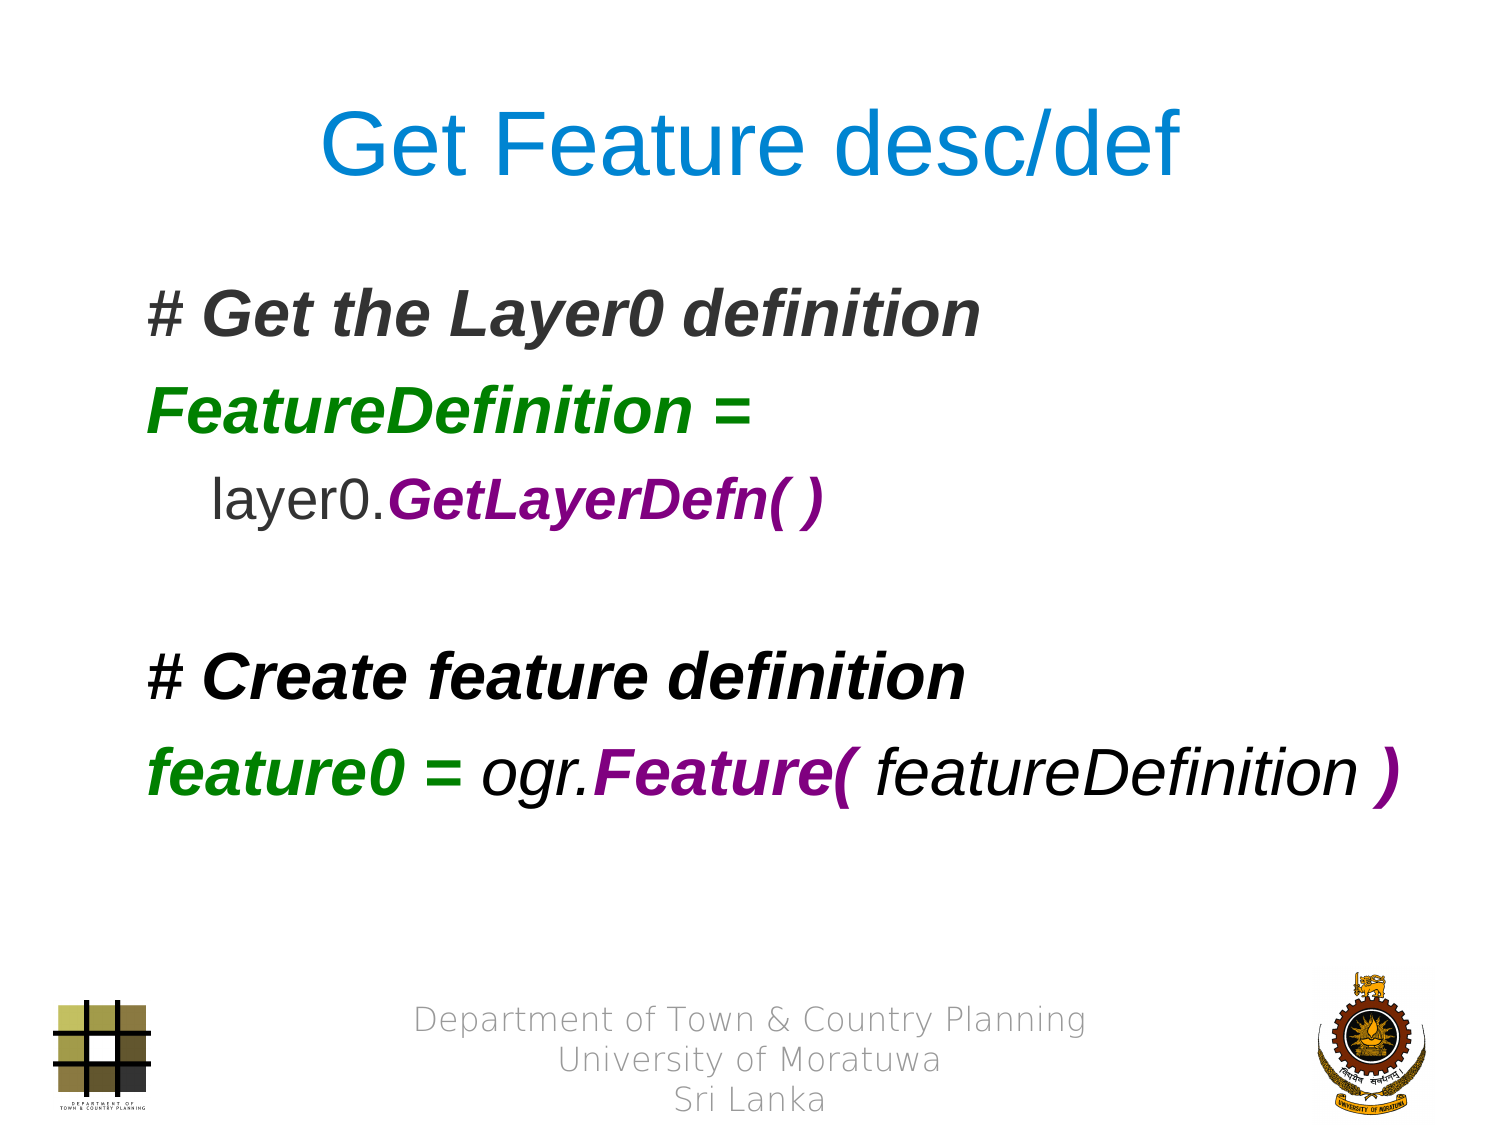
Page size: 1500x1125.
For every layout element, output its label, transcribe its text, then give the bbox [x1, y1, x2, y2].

picture [1312, 966, 1435, 1125]
title Get Feature desc/def [75, 45, 1426, 233]
picture [53, 1000, 151, 1110]
list # Get the Layer0 definition FeatureDefinition = layer0.GetLayerDefn( ) # Create feature definition feature0 = ogr.Feature( featureDefinition ) [75, 262, 1426, 916]
